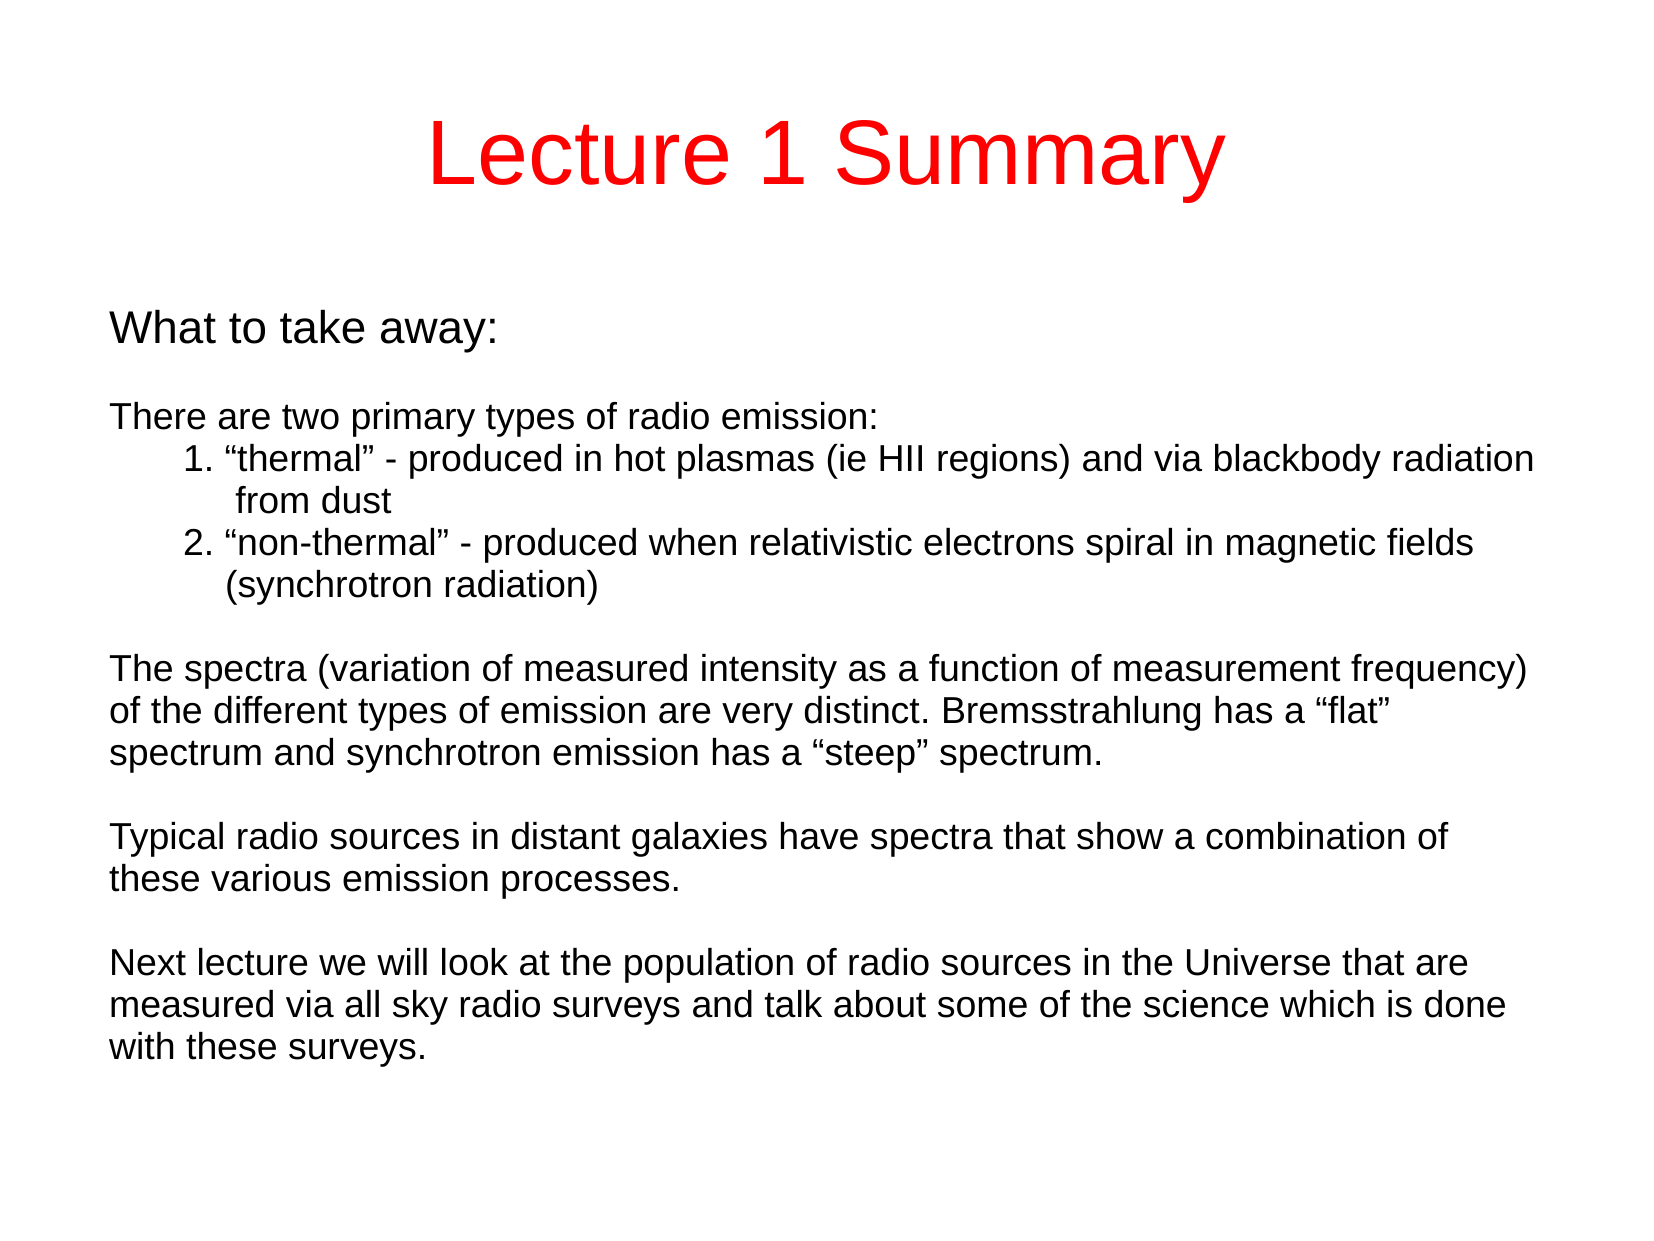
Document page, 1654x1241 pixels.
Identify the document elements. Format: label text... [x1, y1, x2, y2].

text_box What to take away: There are two primary types of radio emission: 1. “thermal” - produced in hot plasmas (ie HII regions) and via blackbody radiation from dust 2. “non-thermal” - produced when relativistic electrons spiral in magnetic fields (synchrotron radiation) The spectra (variation of measured intensity as a function of measurement frequency) of the different types of emission are very distinct. Bremsstrahlung has a “flat” spectrum and synchrotron emission has a “steep” spectrum. Typical radio sources in distant galaxies have spectra that show a combination of these various emission processes. Next lecture we will look at the population of radio sources in the Universe that are measured via all sky radio surveys and talk about some of the science which is done with these surveys. [94, 294, 1560, 1075]
title Lecture 1 Summary [82, 49, 1571, 257]
